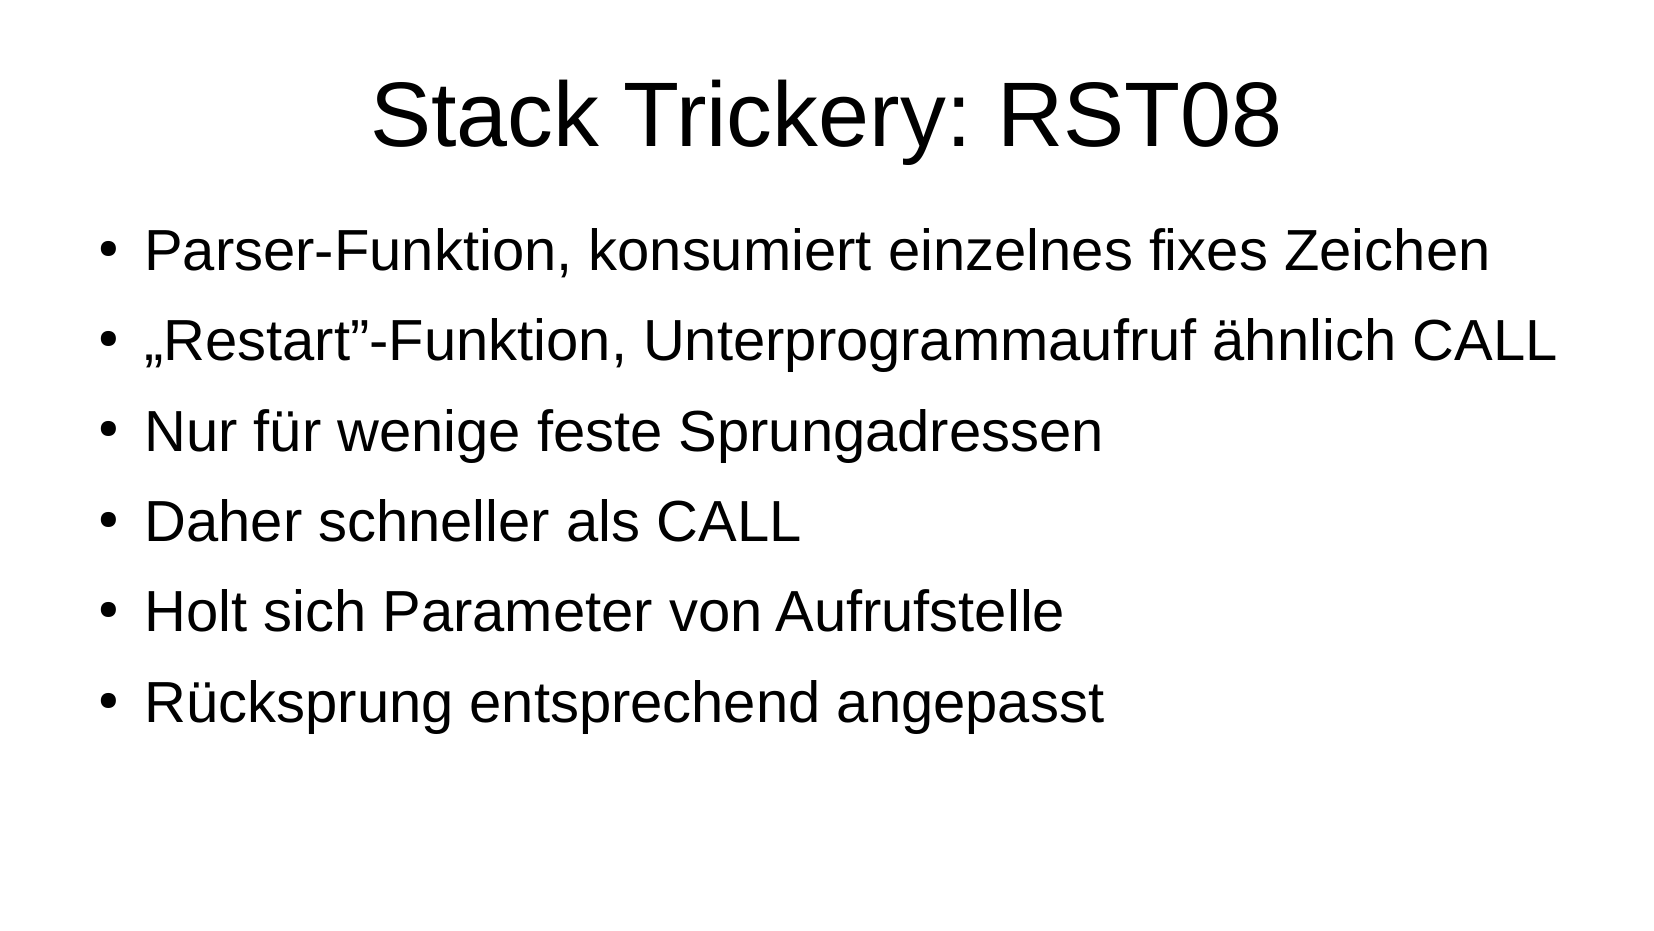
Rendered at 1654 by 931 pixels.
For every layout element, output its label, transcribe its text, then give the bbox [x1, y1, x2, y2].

title Stack Trickery: RST08 [82, 37, 1571, 193]
list Parser-Funktion, konsumiert einzelnes fixes Zeichen „Restart”-Funktion, Unterprogrammaufruf ähnlich CALL Nur für wenige feste Sprungadressen Daher schneller als CALL Holt sich Parameter von Aufrufstelle Rücksprung entsprechend angepasst [82, 217, 1571, 758]
